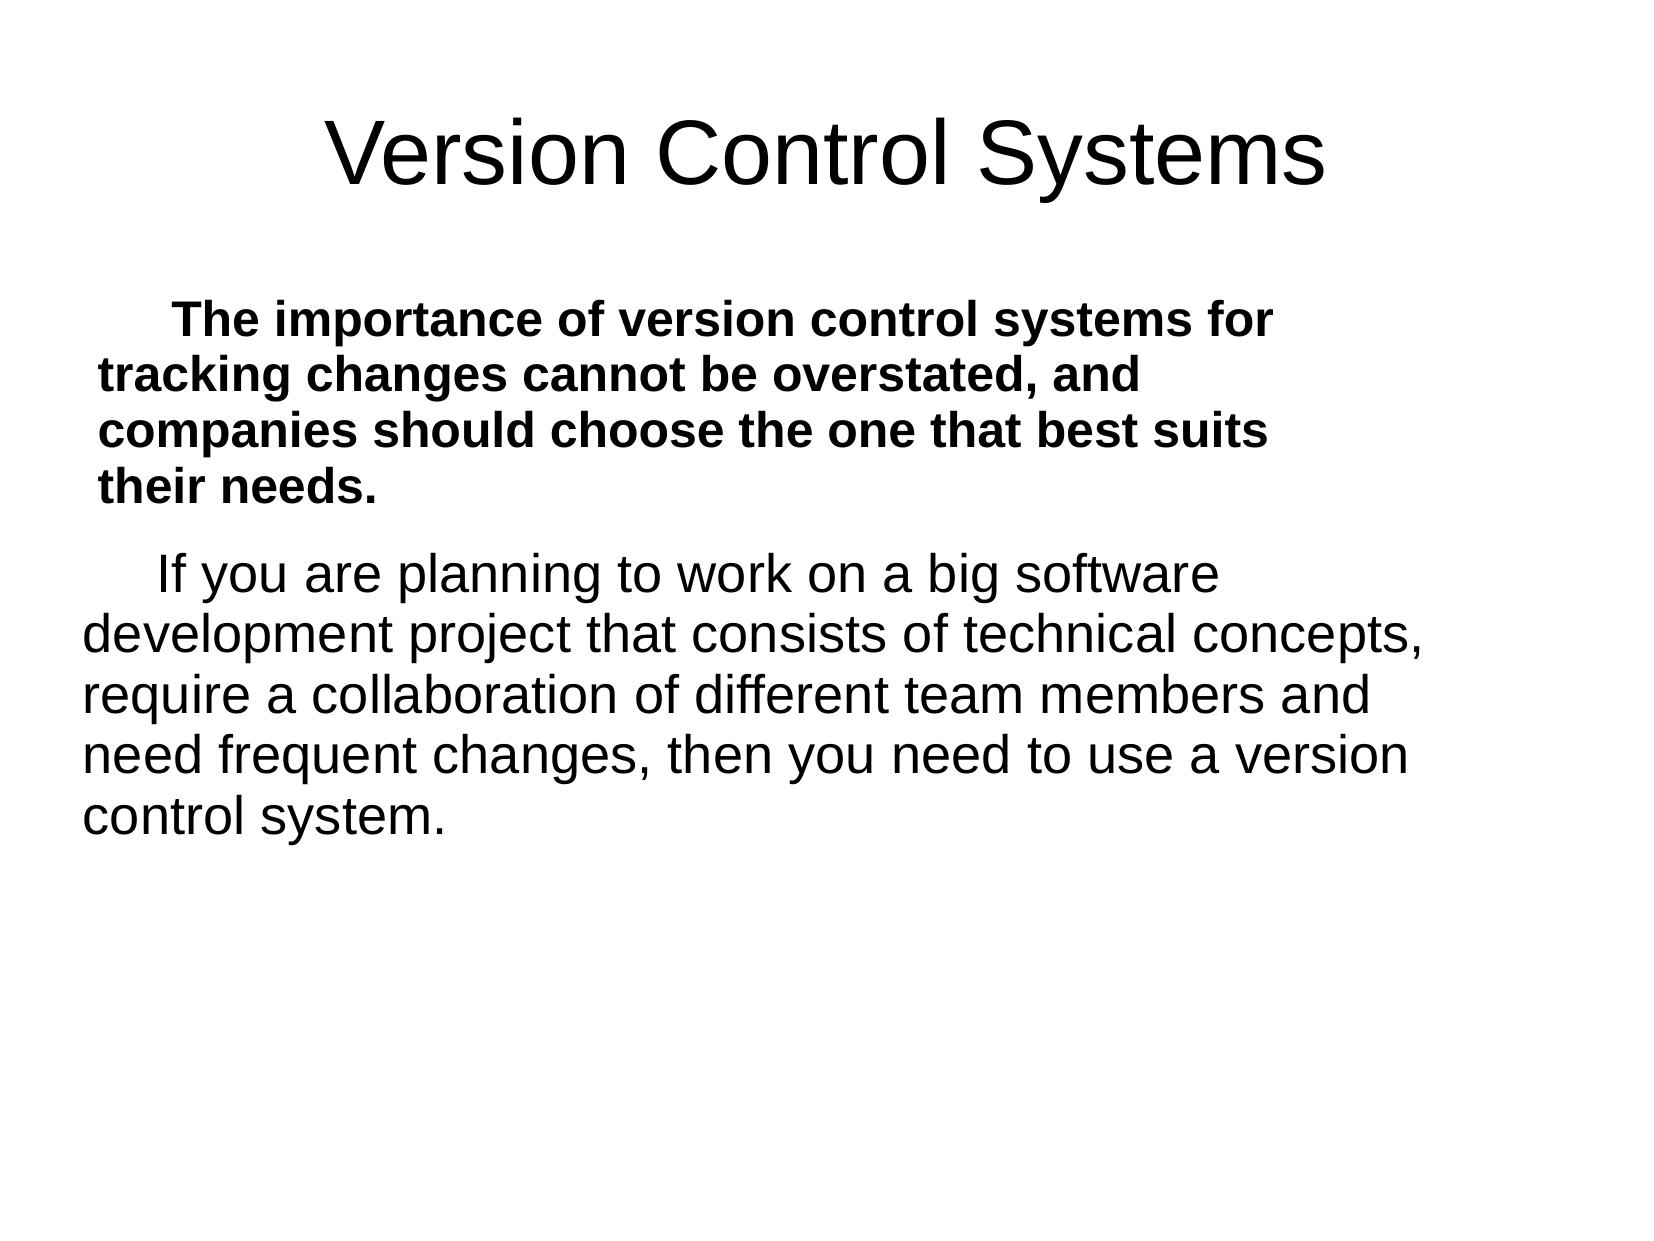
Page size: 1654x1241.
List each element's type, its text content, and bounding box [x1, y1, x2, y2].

title Version Control Systems [82, 49, 1571, 257]
text_box The importance of version control systems for tracking changes cannot be overstated, and companies should choose the one that best suits their needs. [82, 283, 1425, 602]
subtitle If you are planning to work on a big software development project that consists of technical concepts, require a collaboration of different team members and need frequent changes, then you need to use a version control system. [82, 543, 1477, 847]
